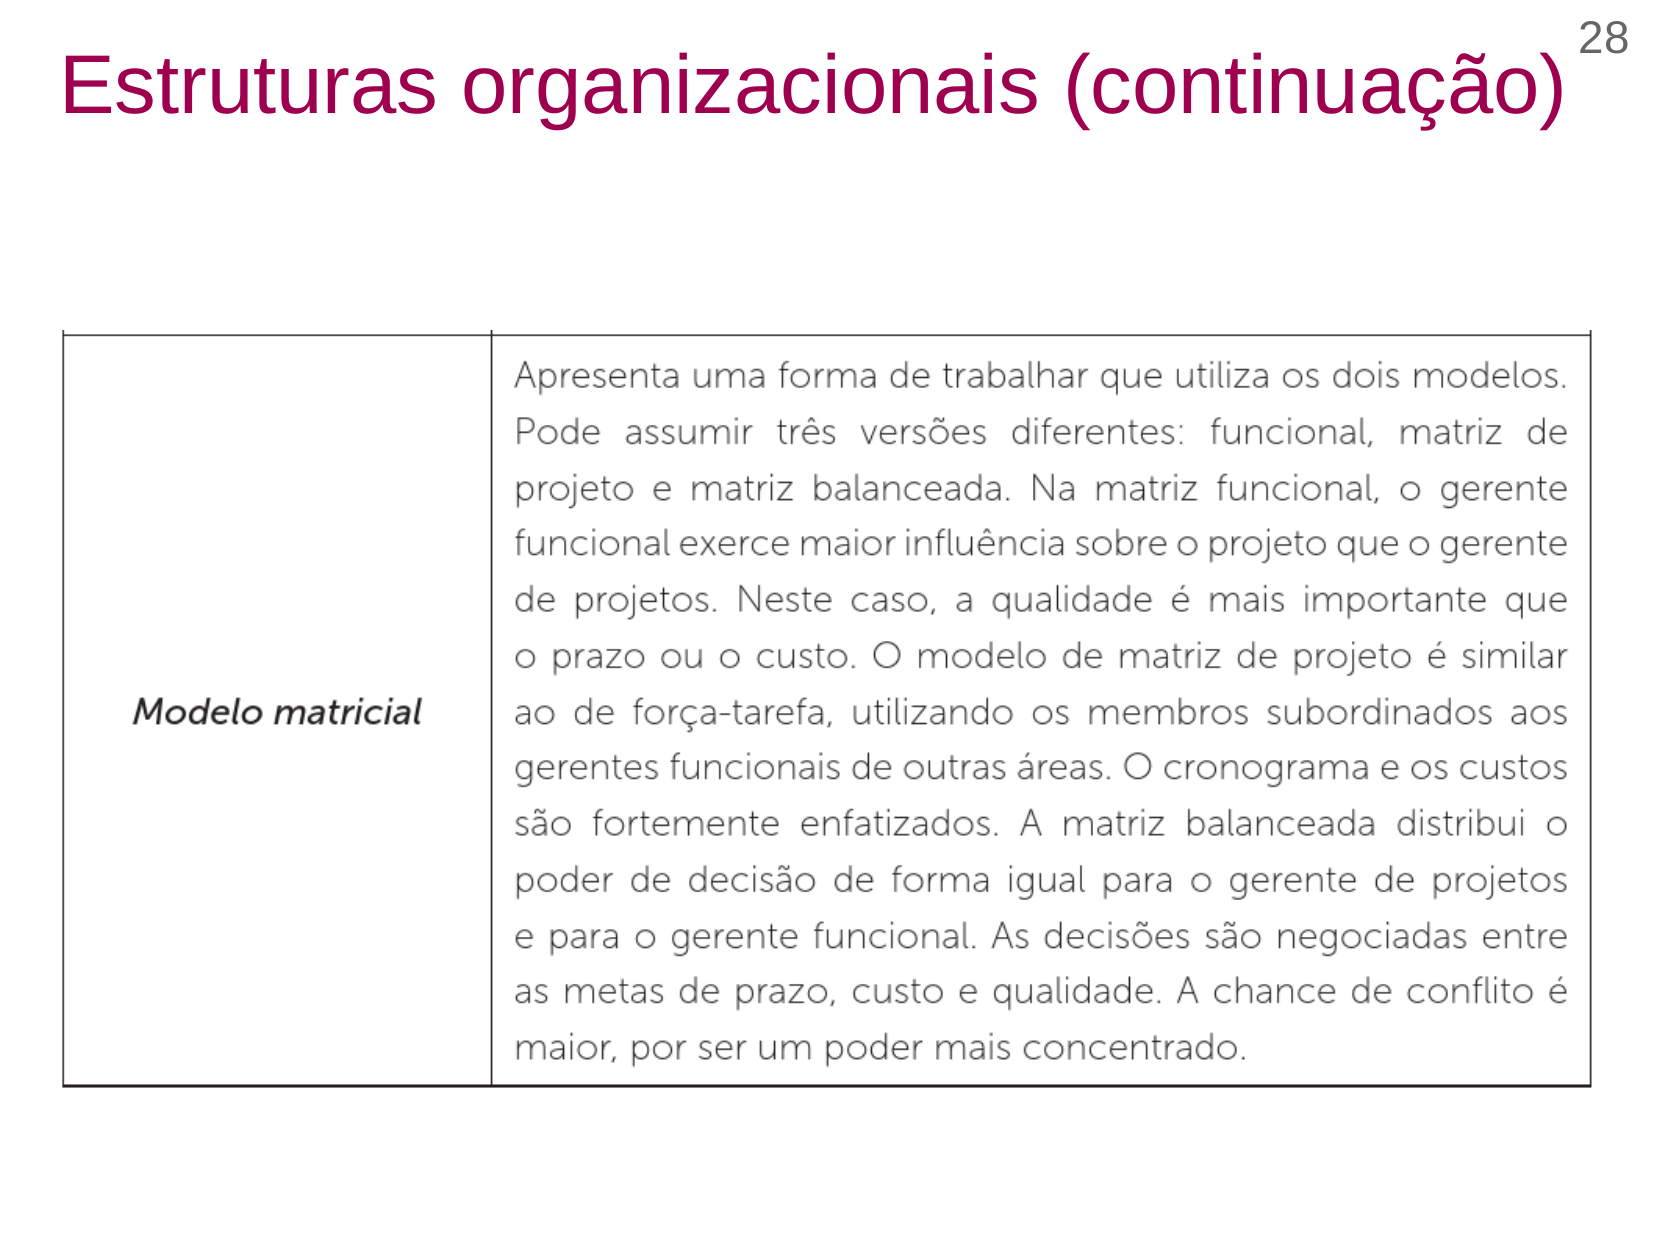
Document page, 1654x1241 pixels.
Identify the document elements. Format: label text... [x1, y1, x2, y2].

picture [58, 330, 1598, 1091]
title Estruturas organizacionais (continuação) [59, 29, 1595, 148]
